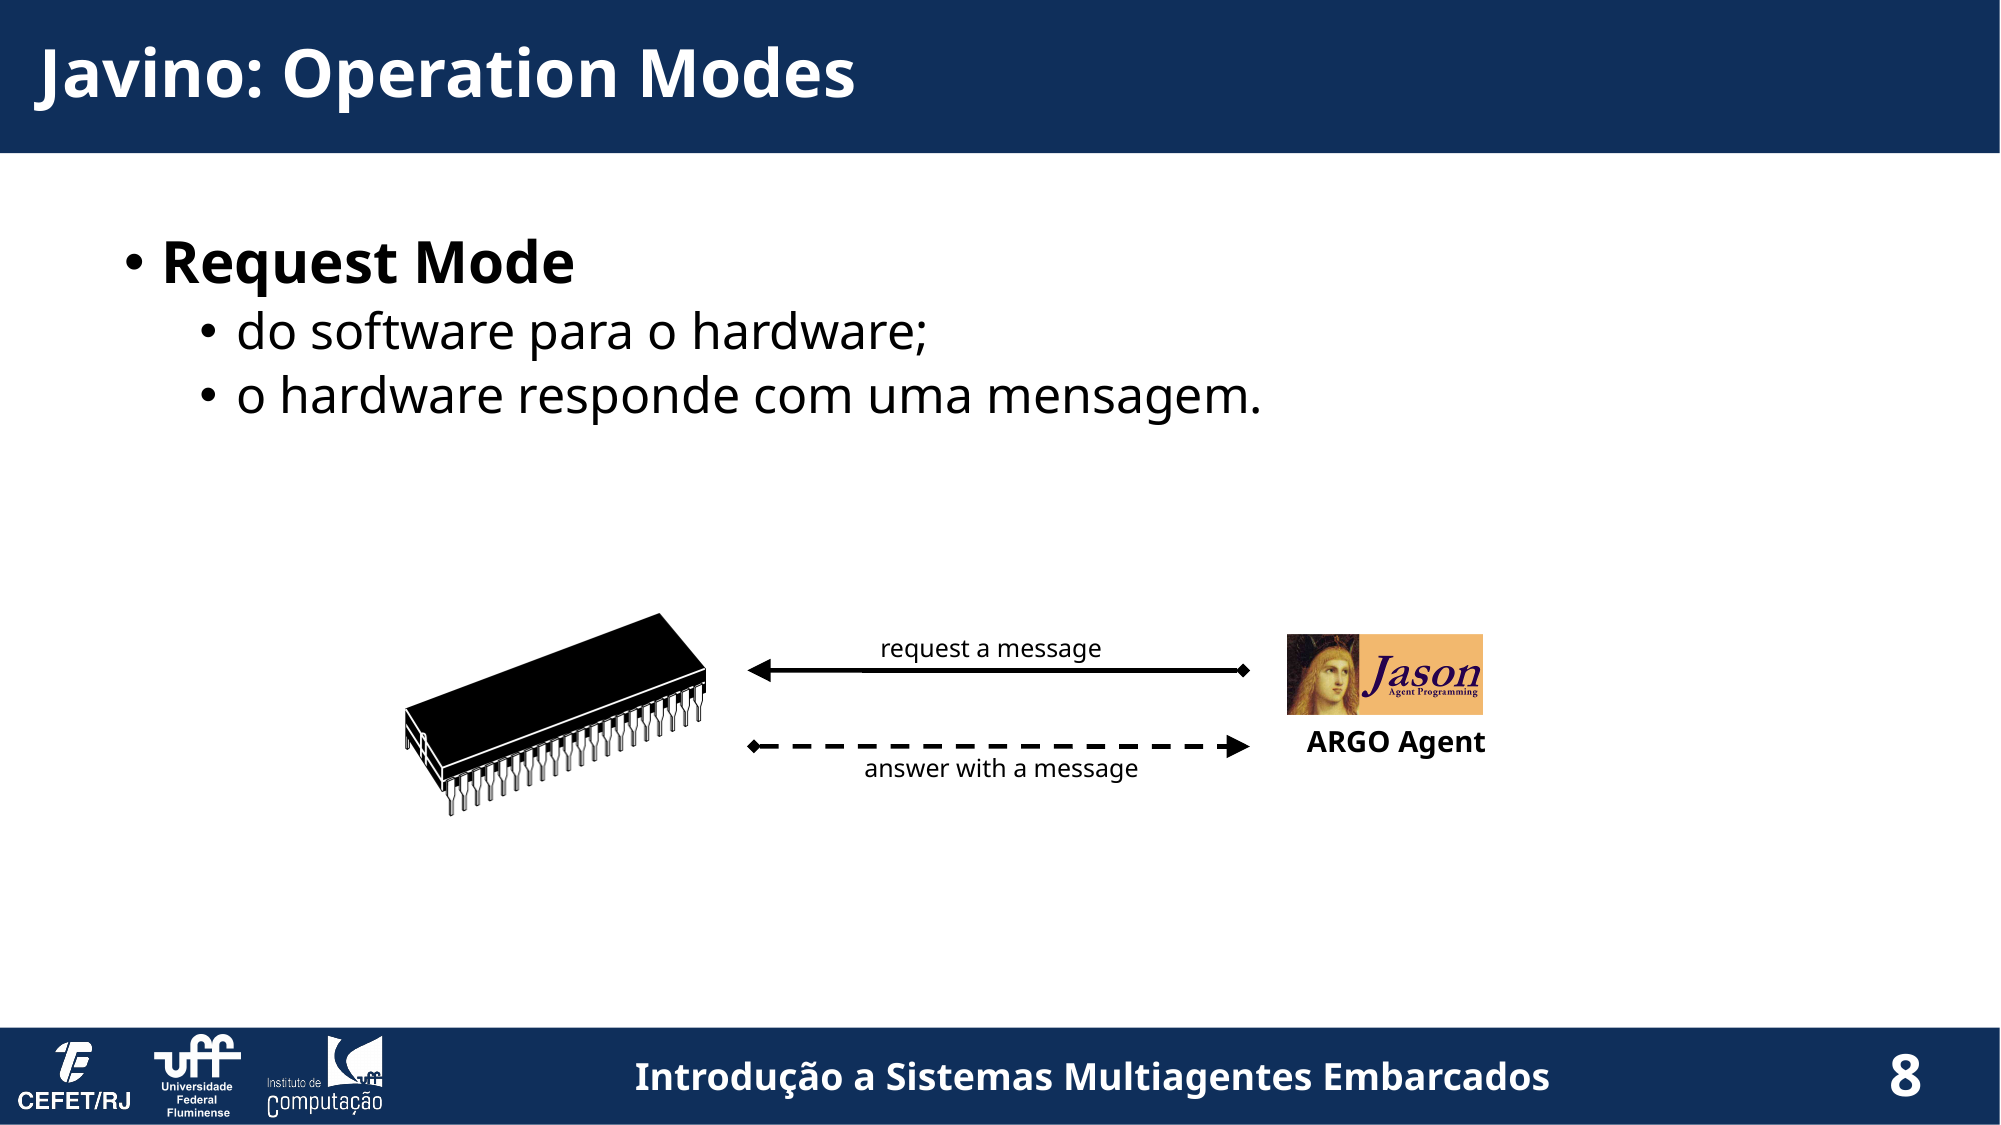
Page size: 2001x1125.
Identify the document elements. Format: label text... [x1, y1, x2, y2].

text_box Javino: Operation Modes [25, 23, 2000, 119]
text_box answer with a message [792, 745, 1211, 791]
picture [265, 1033, 384, 1118]
picture [18, 1021, 130, 1125]
picture [153, 1033, 242, 1122]
text_box ARGO Agent [1271, 716, 1522, 766]
picture [405, 613, 706, 817]
text_box request a message [782, 625, 1201, 668]
picture [1287, 634, 1483, 715]
text_box Request Mode do software para o hardware; o hardware responde com uma mensagem. [109, 225, 1813, 1001]
